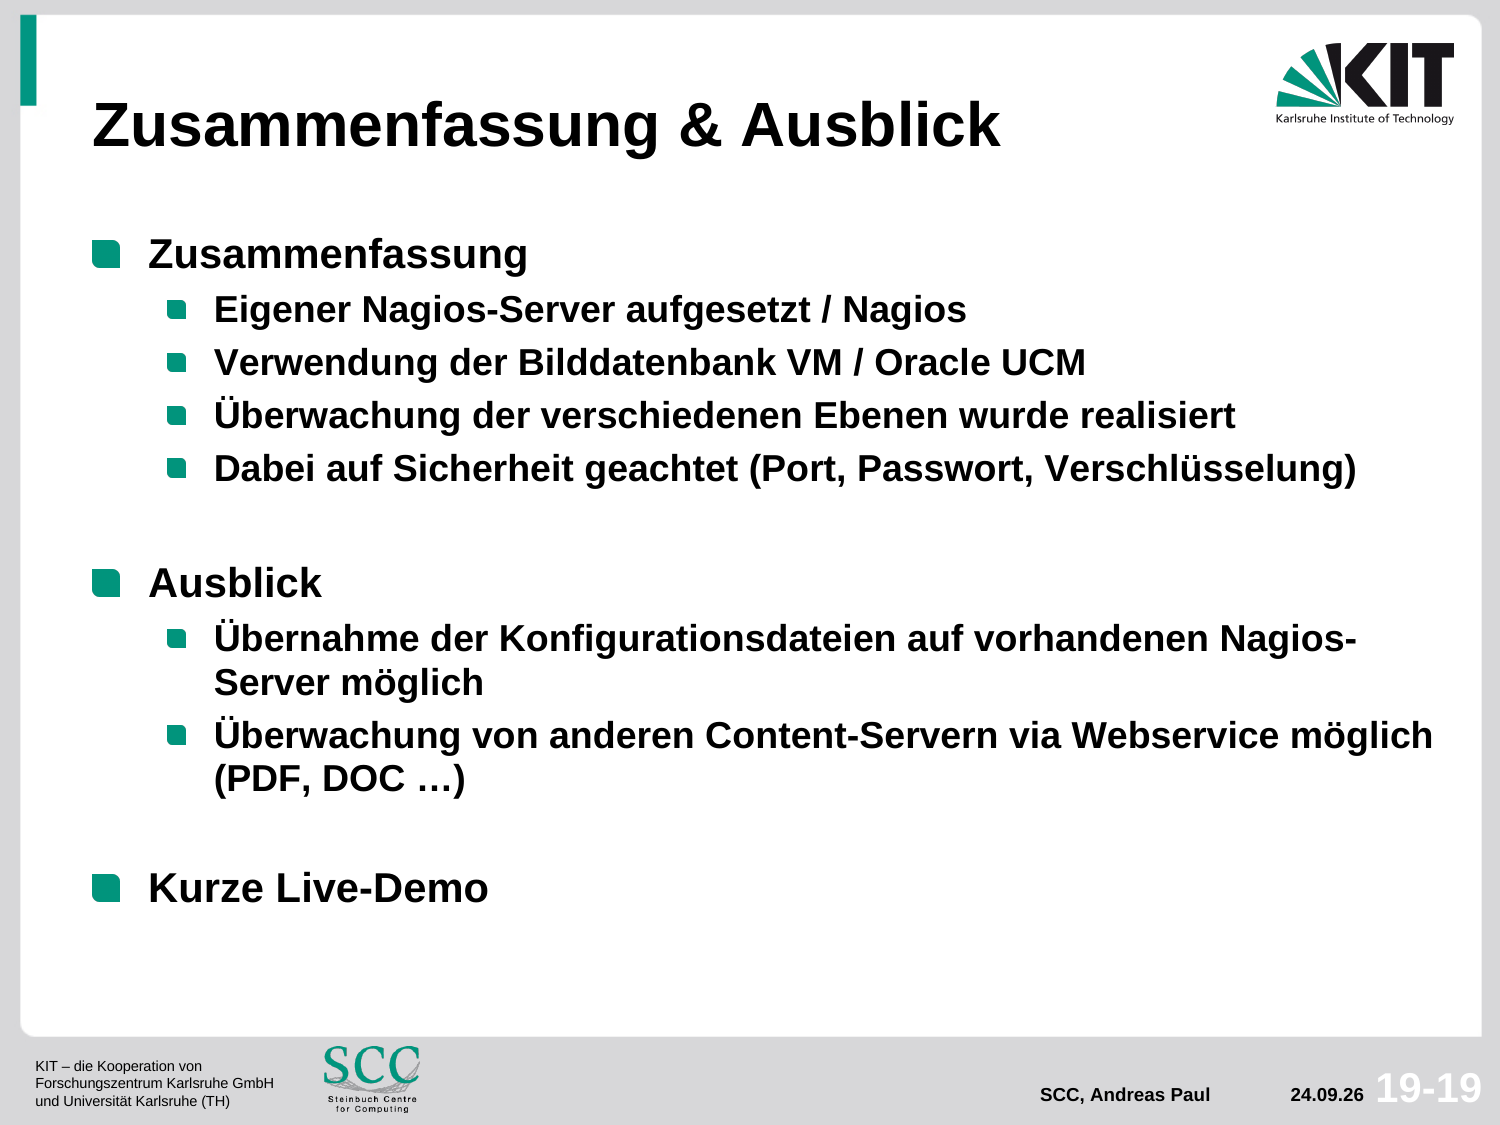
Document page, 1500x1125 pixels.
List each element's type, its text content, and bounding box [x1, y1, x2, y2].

title Zusammenfassung & Ausblick [92, 56, 1147, 192]
picture [0, 0, 1500, 1125]
list Zusammenfassung Eigener Nagios-Server aufgesetzt / Nagios Verwendung der Bilddatenbank VM / Oracle UCM Überwachung der verschiedenen Ebenen wurde realisiert Dabei auf Sicherheit geachtet (Port, Passwort, Verschlüsselung) Ausblick Übernahme der Konfigurationsdateien auf vorhandenen Nagios-Server möglich Überwachung von anderen Content-Servern via Webservice möglich (PDF, DOC …) Kurze Live-Demo [92, 228, 1442, 957]
